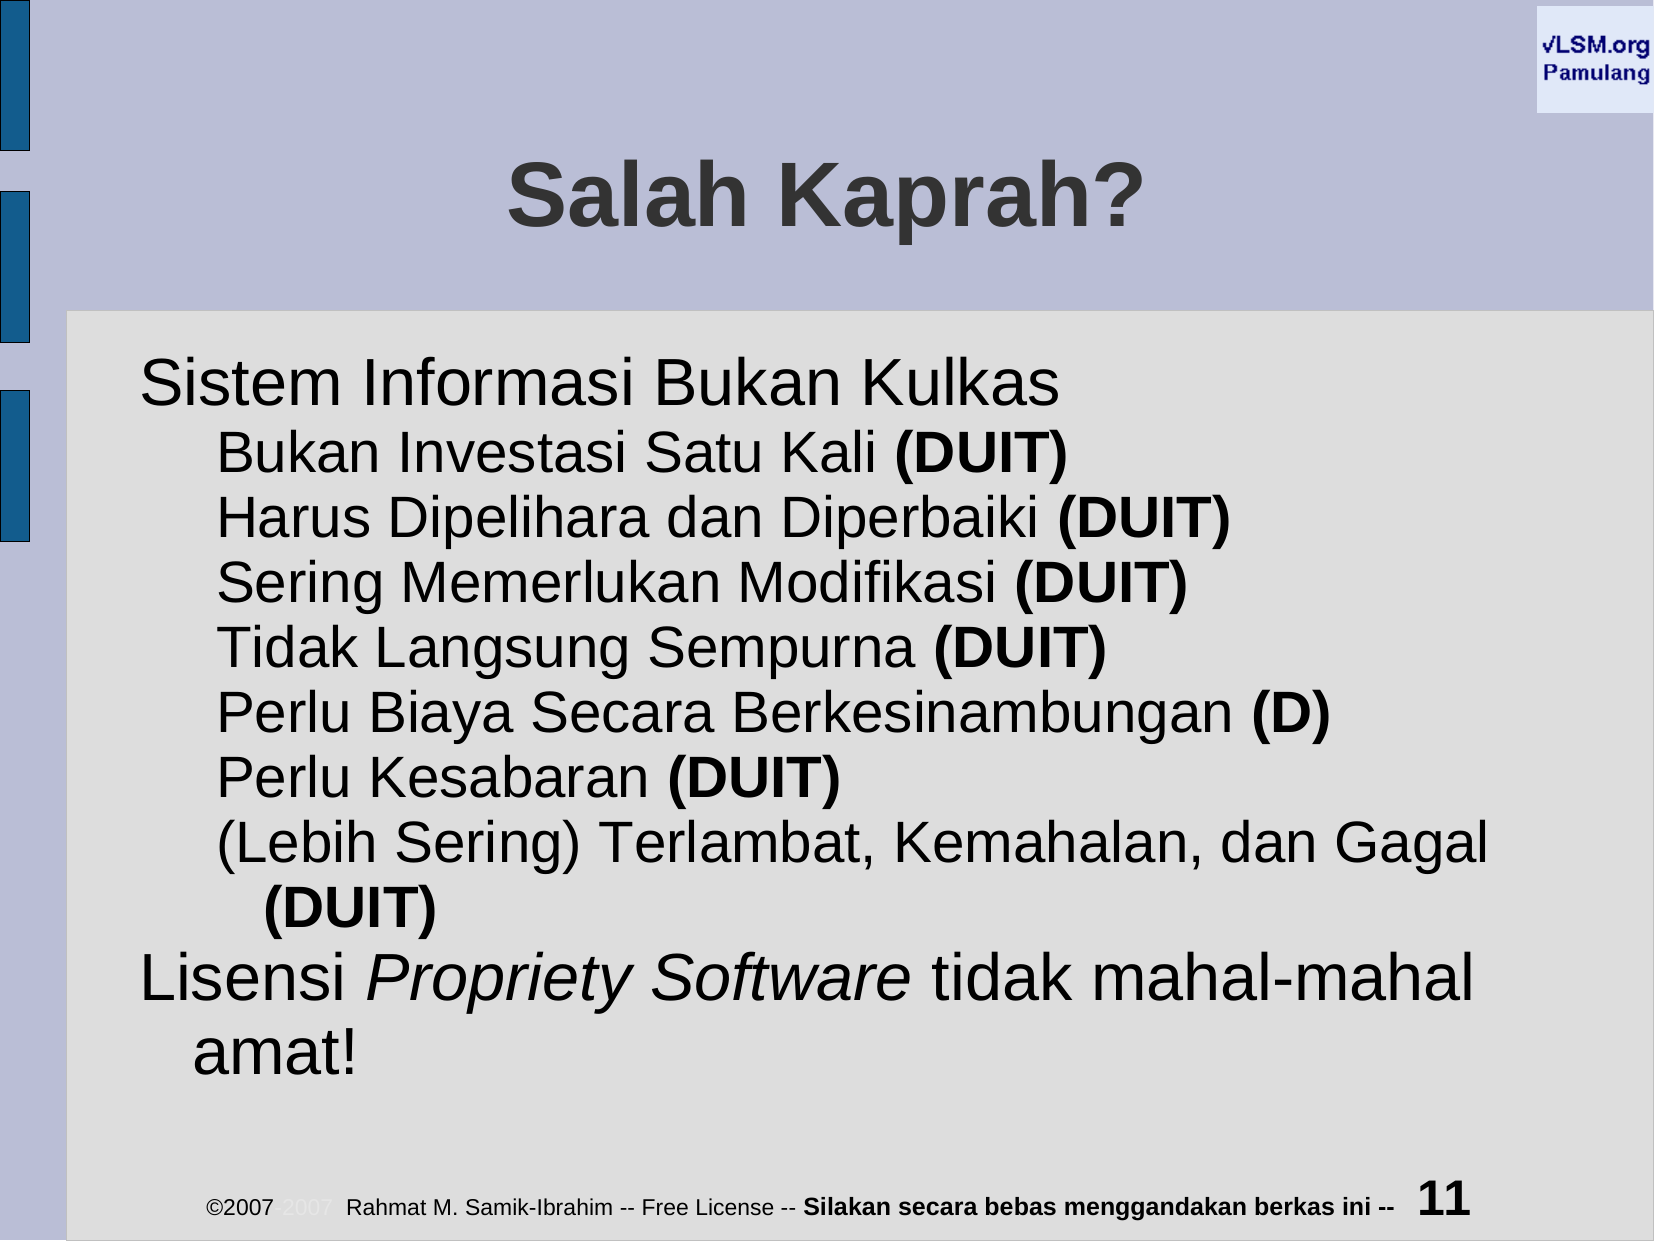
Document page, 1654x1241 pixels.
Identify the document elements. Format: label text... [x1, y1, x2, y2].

title Salah Kaprah? [121, 98, 1534, 291]
picture [1537, 6, 1654, 113]
list Sistem Informasi Bukan Kulkas Bukan Investasi Satu Kali (DUIT) Harus Dipelihara dan Diperbaiki (DUIT) Sering Memerlukan Modifikasi (DUIT) Tidak Langsung Sempurna (DUIT) Perlu Biaya Secara Berkesinambungan (D) Perlu Kesabaran (DUIT) (Lebih Sering) Terlambat, Kemahalan, dan Gagal (DUIT) Lisensi Propriety Software tidak mahal-mahal amat! [121, 344, 1534, 1121]
